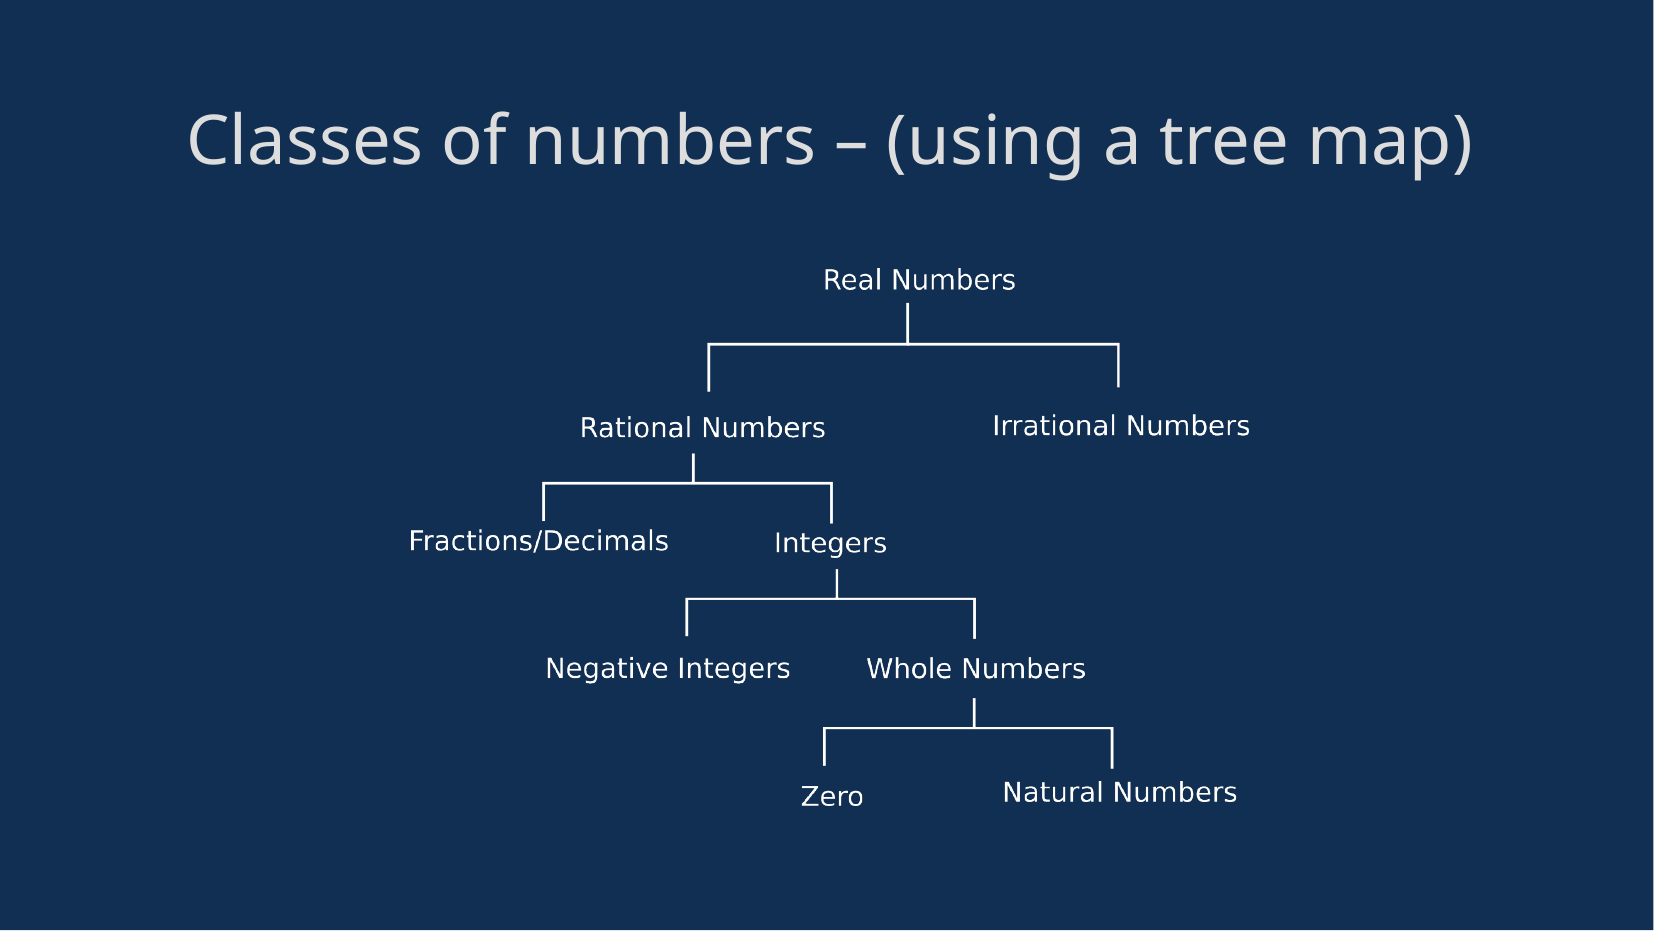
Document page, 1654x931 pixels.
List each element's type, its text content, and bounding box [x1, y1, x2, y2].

title Classes of numbers – (using a tree map) [97, 56, 1563, 220]
picture [411, 268, 1249, 806]
